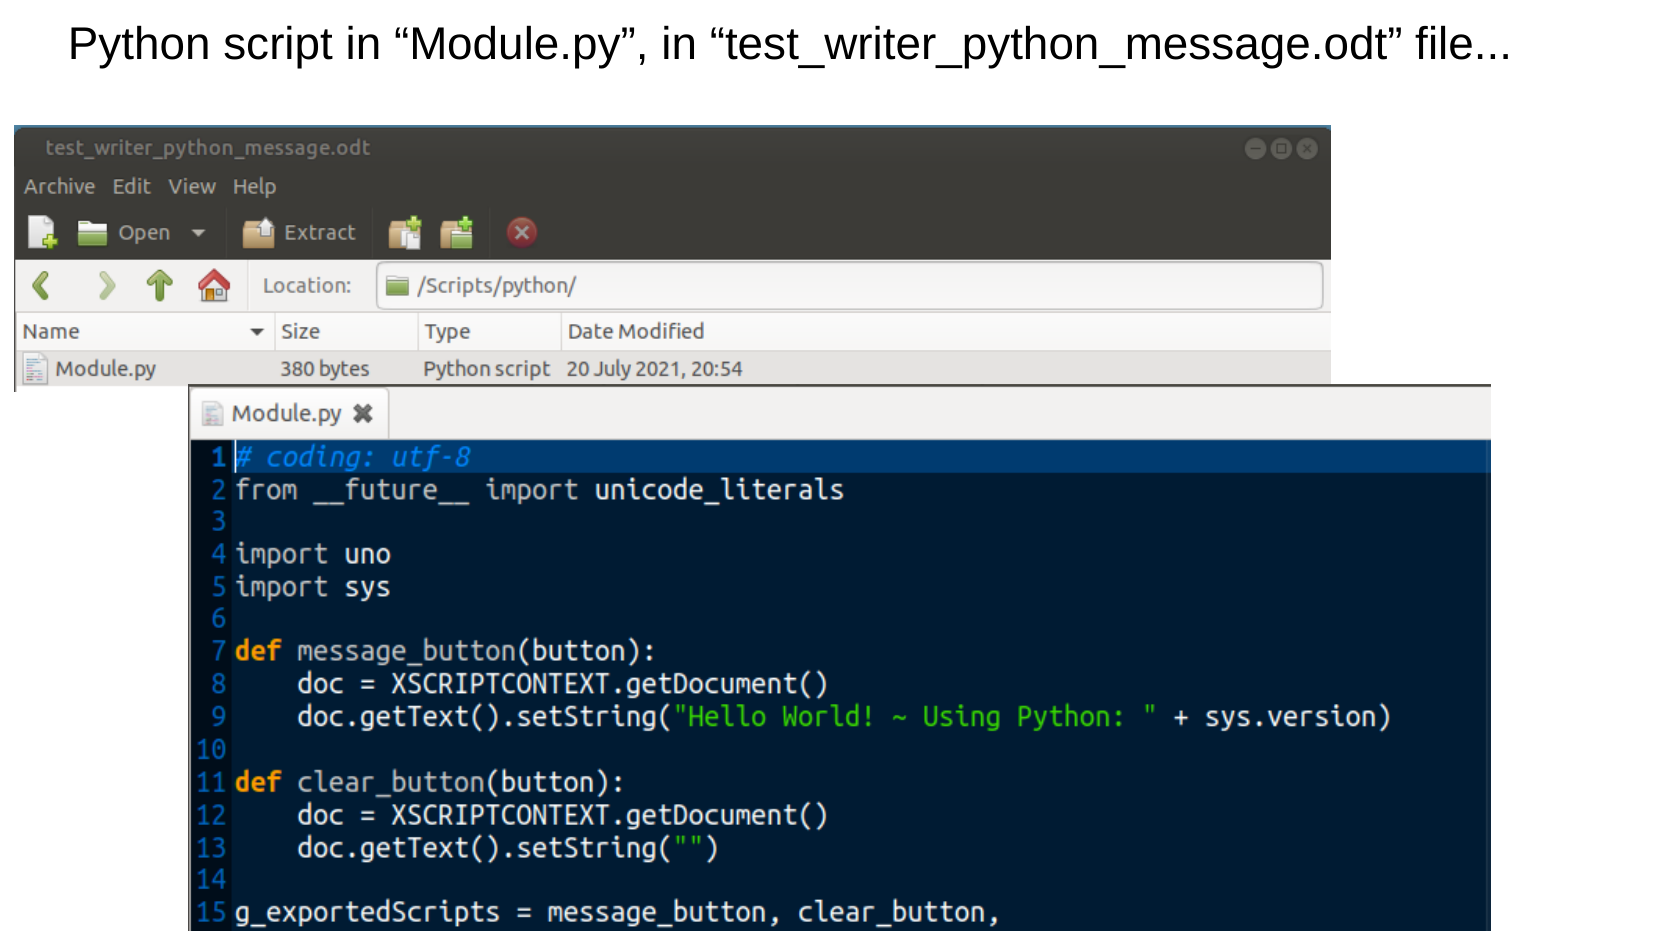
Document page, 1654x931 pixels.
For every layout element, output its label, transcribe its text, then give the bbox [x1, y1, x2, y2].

subtitle Python script in “Module.py”, in “test_writer_python_message.odt” file... [67, 17, 1636, 172]
picture [14, 125, 1491, 931]
